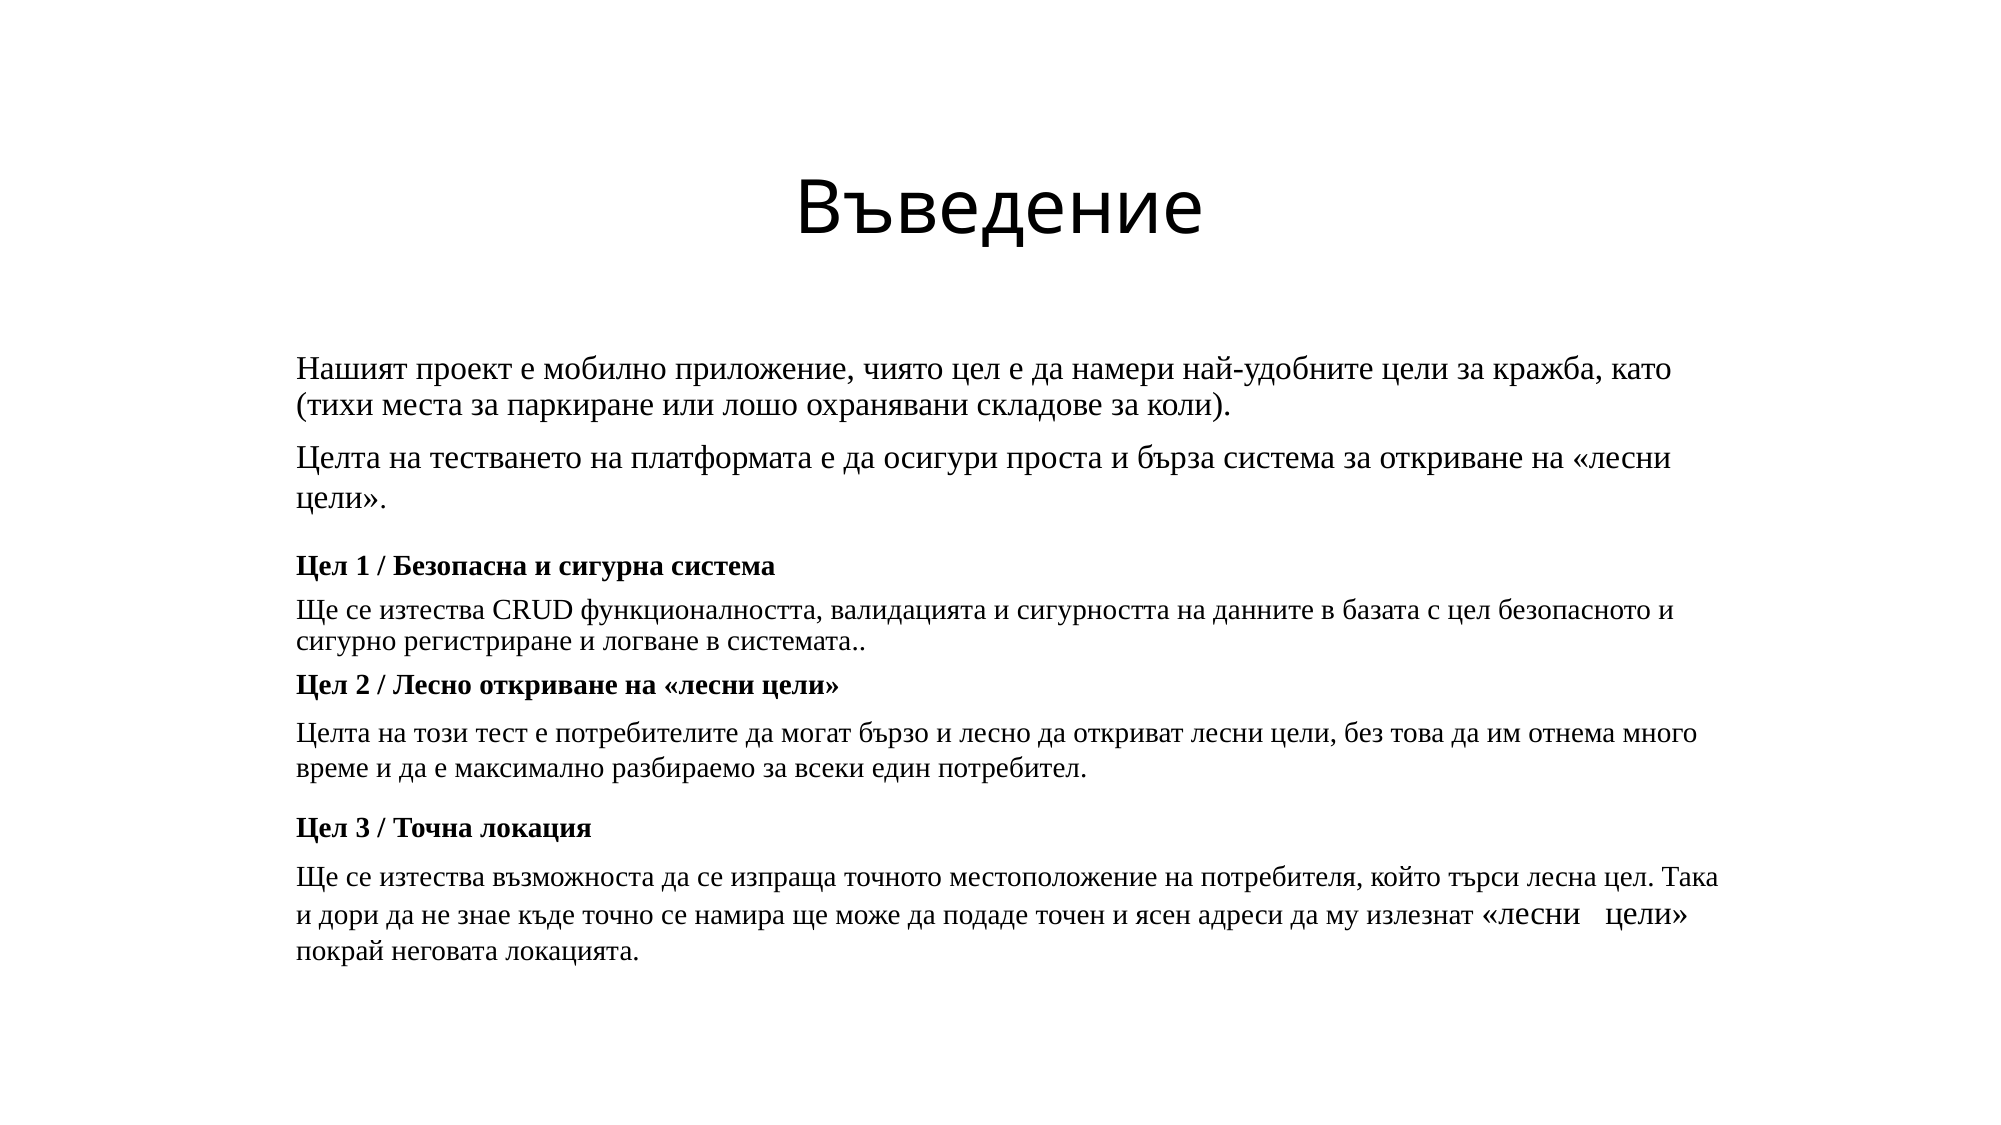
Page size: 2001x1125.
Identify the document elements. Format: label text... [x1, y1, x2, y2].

subtitle Нашият проект е мобилно приложение, чиято цел е да намери най-удобните цели за кражба, като (тихи места за паркиране или лошо охранявани складове за коли). Целта на тестването на платформата е да осигури проста и бърза система за откриване на «лесни цели». Цел 1 / Безопасна и сигурна система Ще се изтества CRUD функционалността, валидацията и сигурността на данните в базата с цел безопасното и сигурно регистриране и логване в системата.. Цел 2 / Лесно откриване на «лесни цели» Целта на този тест е потребителите да могат бързо и лесно да откриват лесни цели, без това да им отнема много време и да е максимално разбираемо за всеки един потребител. Цел 3 / Точна локация Ще се изтества възможноста да се изпраща точното местоположение на потребителя, който търси лесна цел. Така и дори да не знае къде точно се намира ще може да подаде точен и ясен адреси да му излезнат «лесни цели» покрай неговата локацията. [236, 343, 1737, 1035]
title Въведение [249, 160, 1750, 305]
